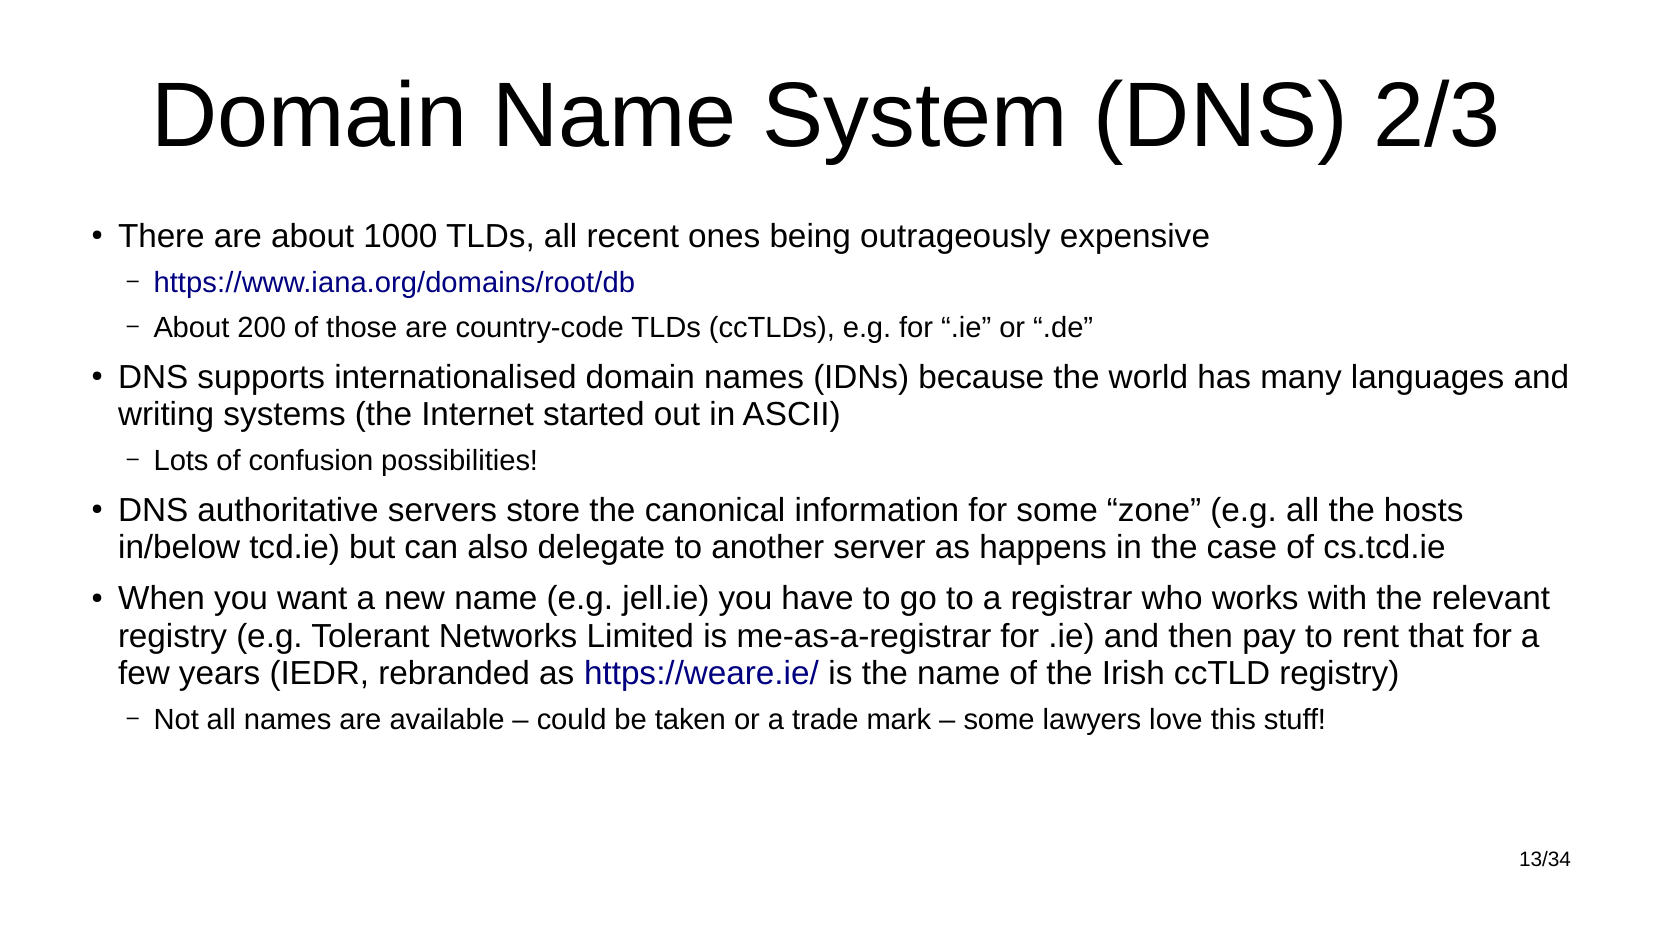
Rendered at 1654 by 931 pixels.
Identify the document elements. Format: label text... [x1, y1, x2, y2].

list There are about 1000 TLDs, all recent ones being outrageously expensive https://www.iana.org/domains/root/db About 200 of those are country-code TLDs (ccTLDs), e.g. for “.ie” or “.de” DNS supports internationalised domain names (IDNs) because the world has many languages and writing systems (the Internet started out in ASCII) Lots of confusion possibilities! DNS authoritative servers store the canonical information for some “zone” (e.g. all the hosts in/below tcd.ie) but can also delegate to another server as happens in the case of cs.tcd.ie When you want a new name (e.g. jell.ie) you have to go to a registrar who works with the relevant registry (e.g. Tolerant Networks Limited is me-as-a-registrar for .ie) and then pay to rent that for a few years (IEDR, rebranded as https://weare.ie/ is the name of the Irish ccTLD registry) Not all names are available – could be taken or a trade mark – some lawyers love this stuff! [82, 217, 1576, 758]
title Domain Name System (DNS) 2/3 [82, 37, 1571, 193]
